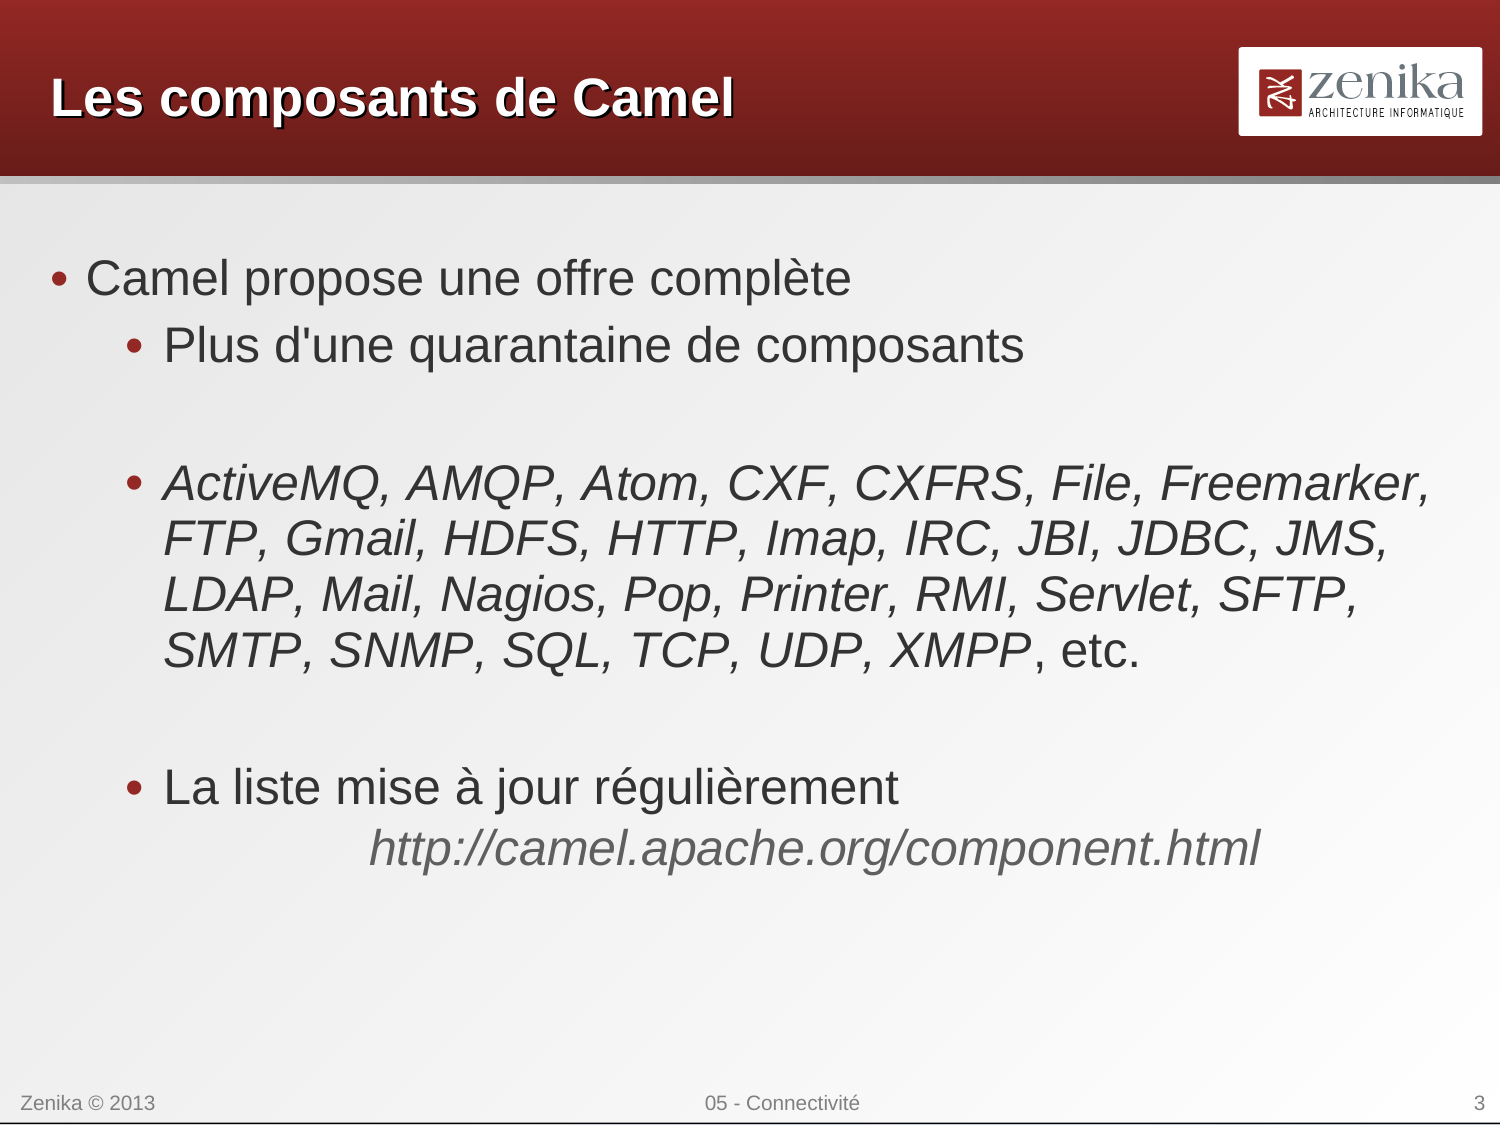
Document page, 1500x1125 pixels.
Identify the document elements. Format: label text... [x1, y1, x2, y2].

list Camel propose une offre complète Plus d'une quarantaine de composants ActiveMQ, AMQP, Atom, CXF, CXFRS, File, Freemarker, FTP, Gmail, HDFS, HTTP, Imap, IRC, JBI, JDBC, JMS, LDAP, Mail, Nagios, Pop, Printer, RMI, Servlet, SFTP, SMTP, SNMP, SQL, TCP, UDP, XMPP, etc. La liste mise à jour régulièrement http://camel.apache.org/component.html [50, 250, 1477, 1087]
picture [1257, 58, 1464, 125]
title Les composants de Camel [50, 22, 1206, 172]
